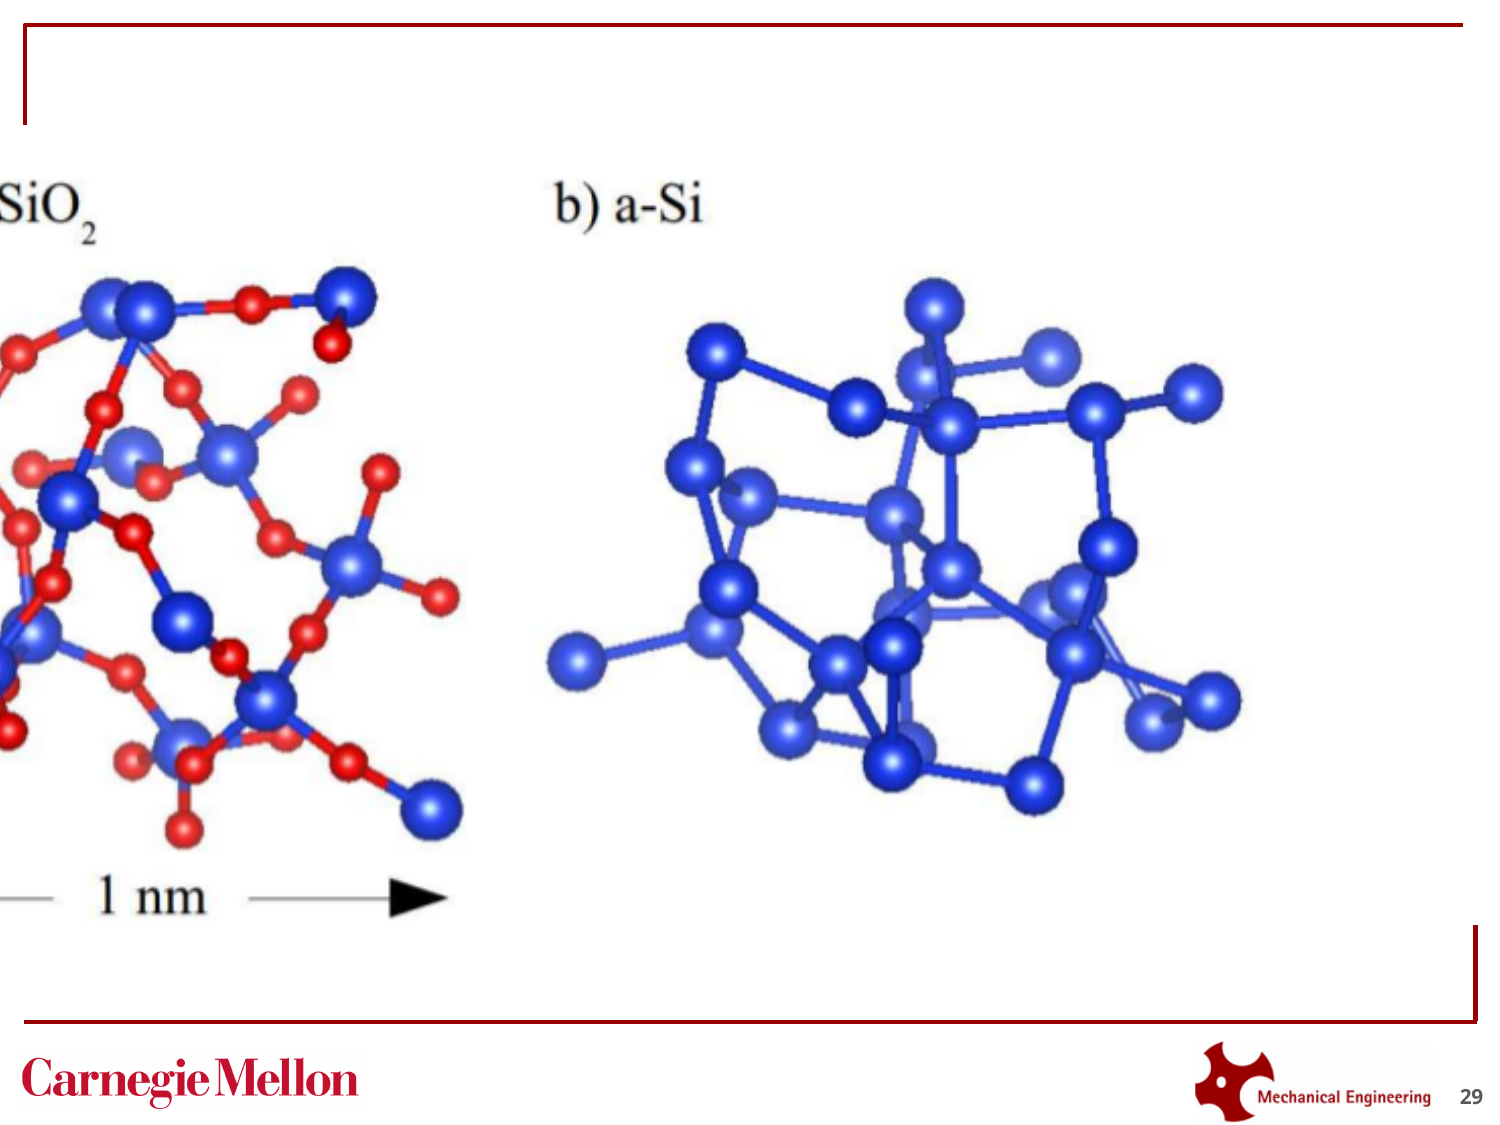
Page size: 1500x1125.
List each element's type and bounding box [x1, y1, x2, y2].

picture [0, 127, 1304, 955]
picture [1192, 1034, 1438, 1125]
picture [16, 1050, 366, 1110]
